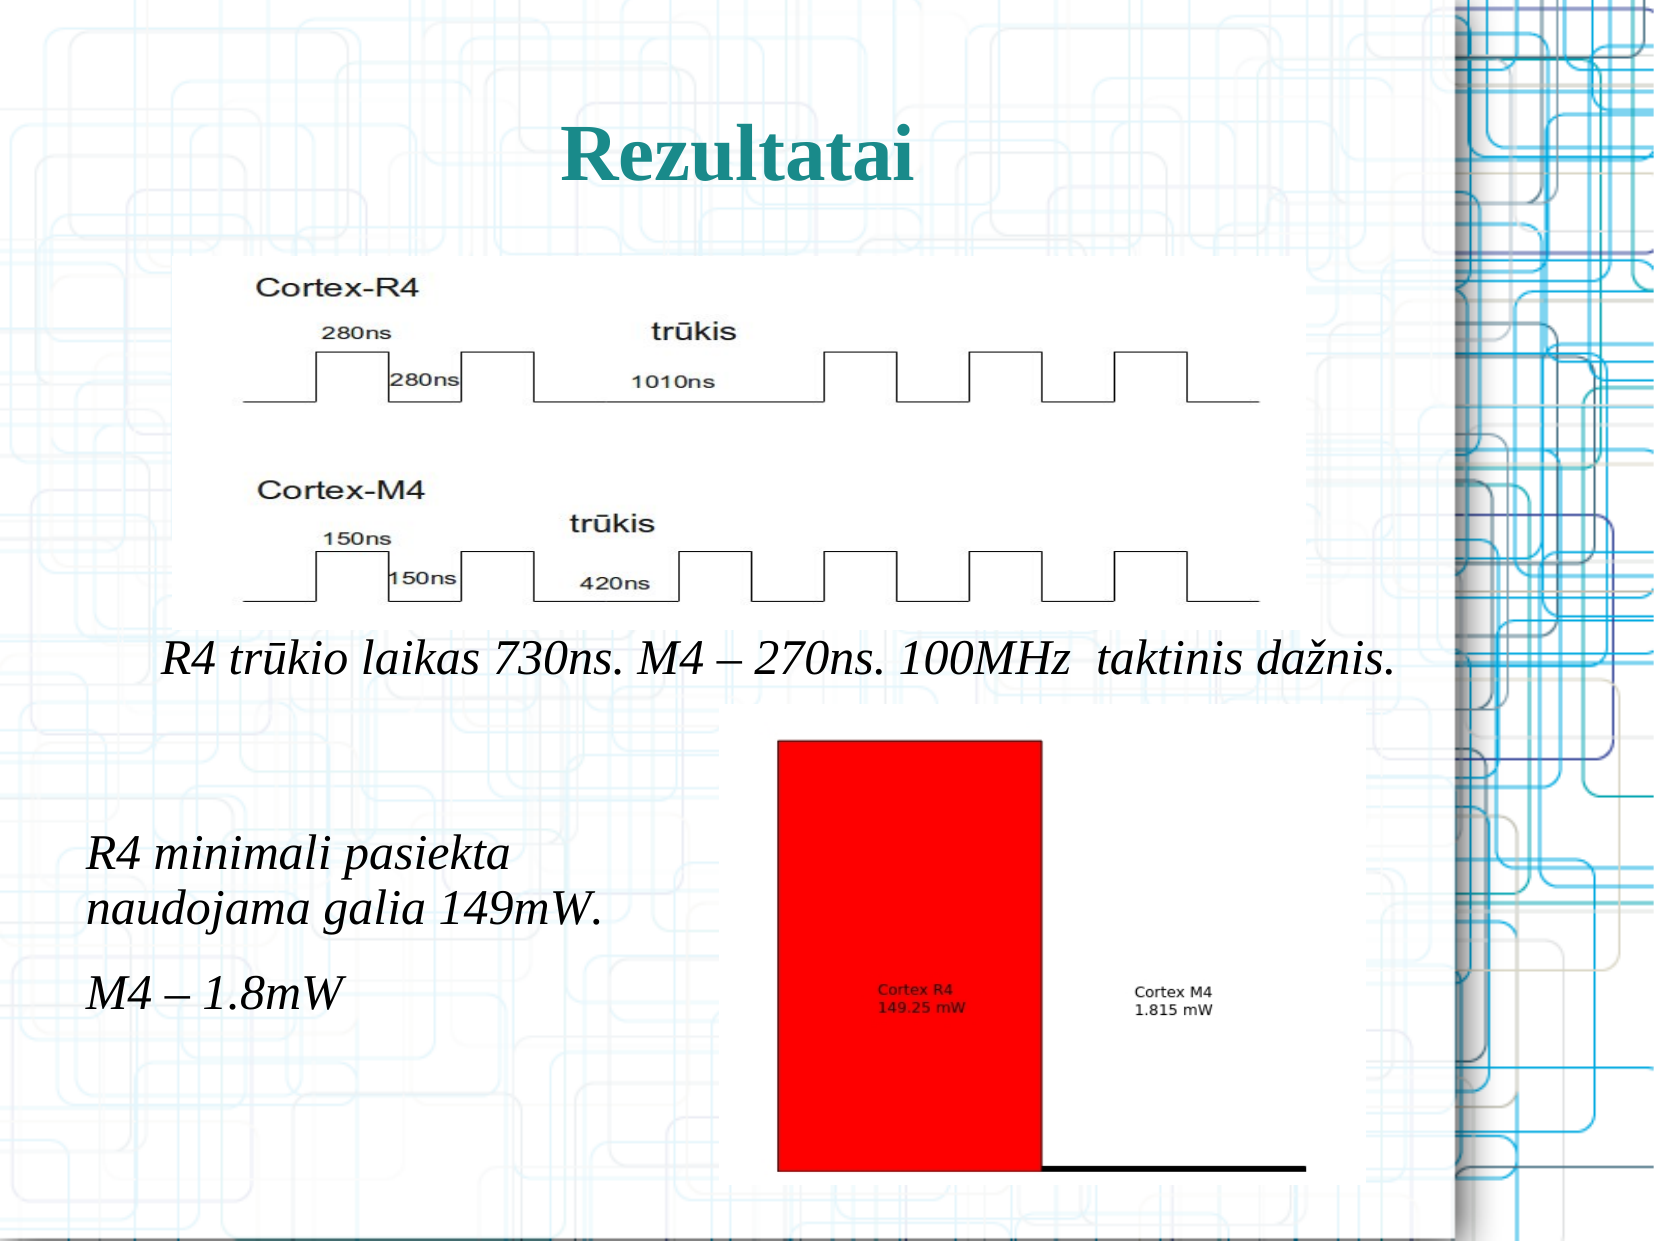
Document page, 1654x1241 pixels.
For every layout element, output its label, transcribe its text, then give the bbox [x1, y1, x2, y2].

picture [0, 0, 1654, 1241]
list R4 trūkio laikas 730ns. M4 – 270ns. 100MHz taktinis dažnis. [90, 630, 1425, 706]
list R4 minimali pasiekta naudojama galia 149mW. M4 – 1.8mW [15, 825, 691, 1156]
title Rezultatai [59, 49, 1418, 257]
